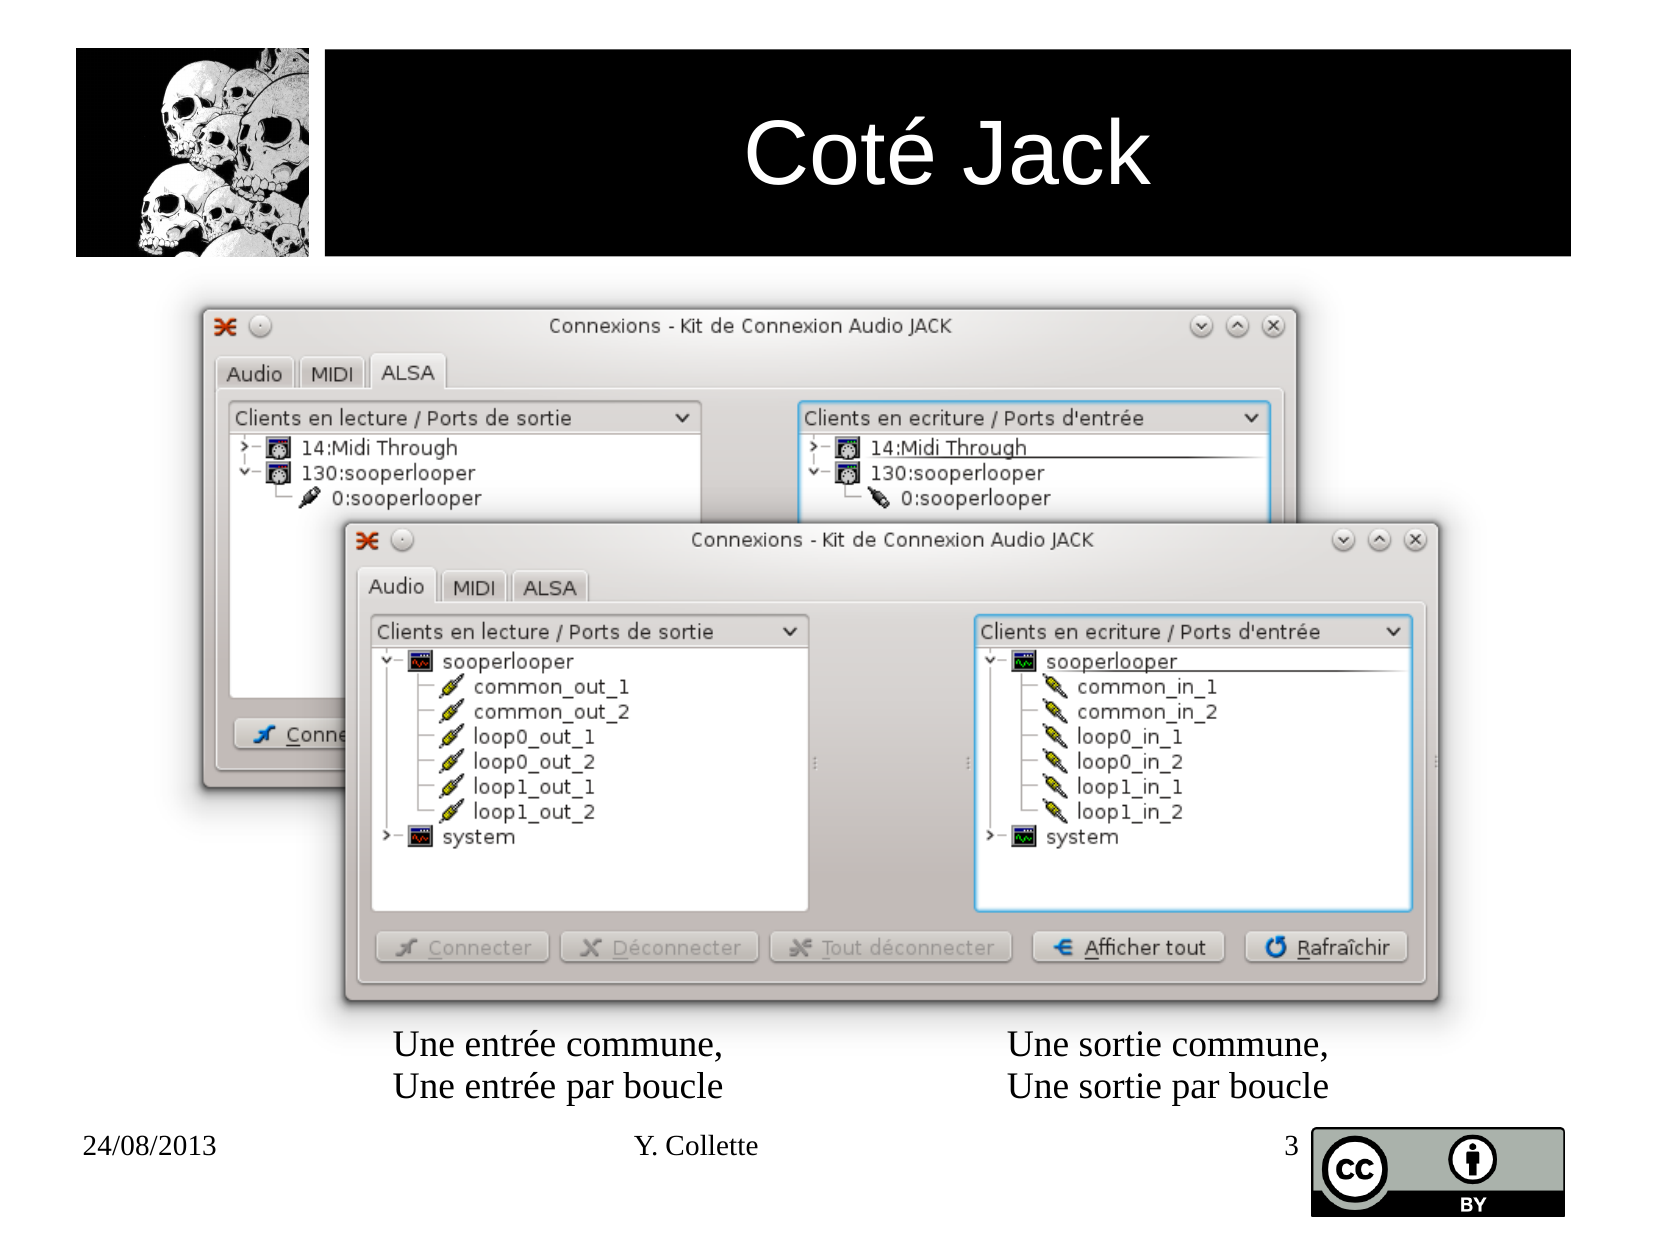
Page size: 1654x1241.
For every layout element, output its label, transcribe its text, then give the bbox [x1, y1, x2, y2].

title Coté Jack [324, 49, 1571, 257]
picture [1311, 1127, 1565, 1217]
picture [76, 48, 1501, 1063]
text_box Une entrée commune, Une entrée par boucle [377, 1015, 768, 1114]
text_box Une sortie commune, Une sortie par boucle [992, 1015, 1382, 1114]
